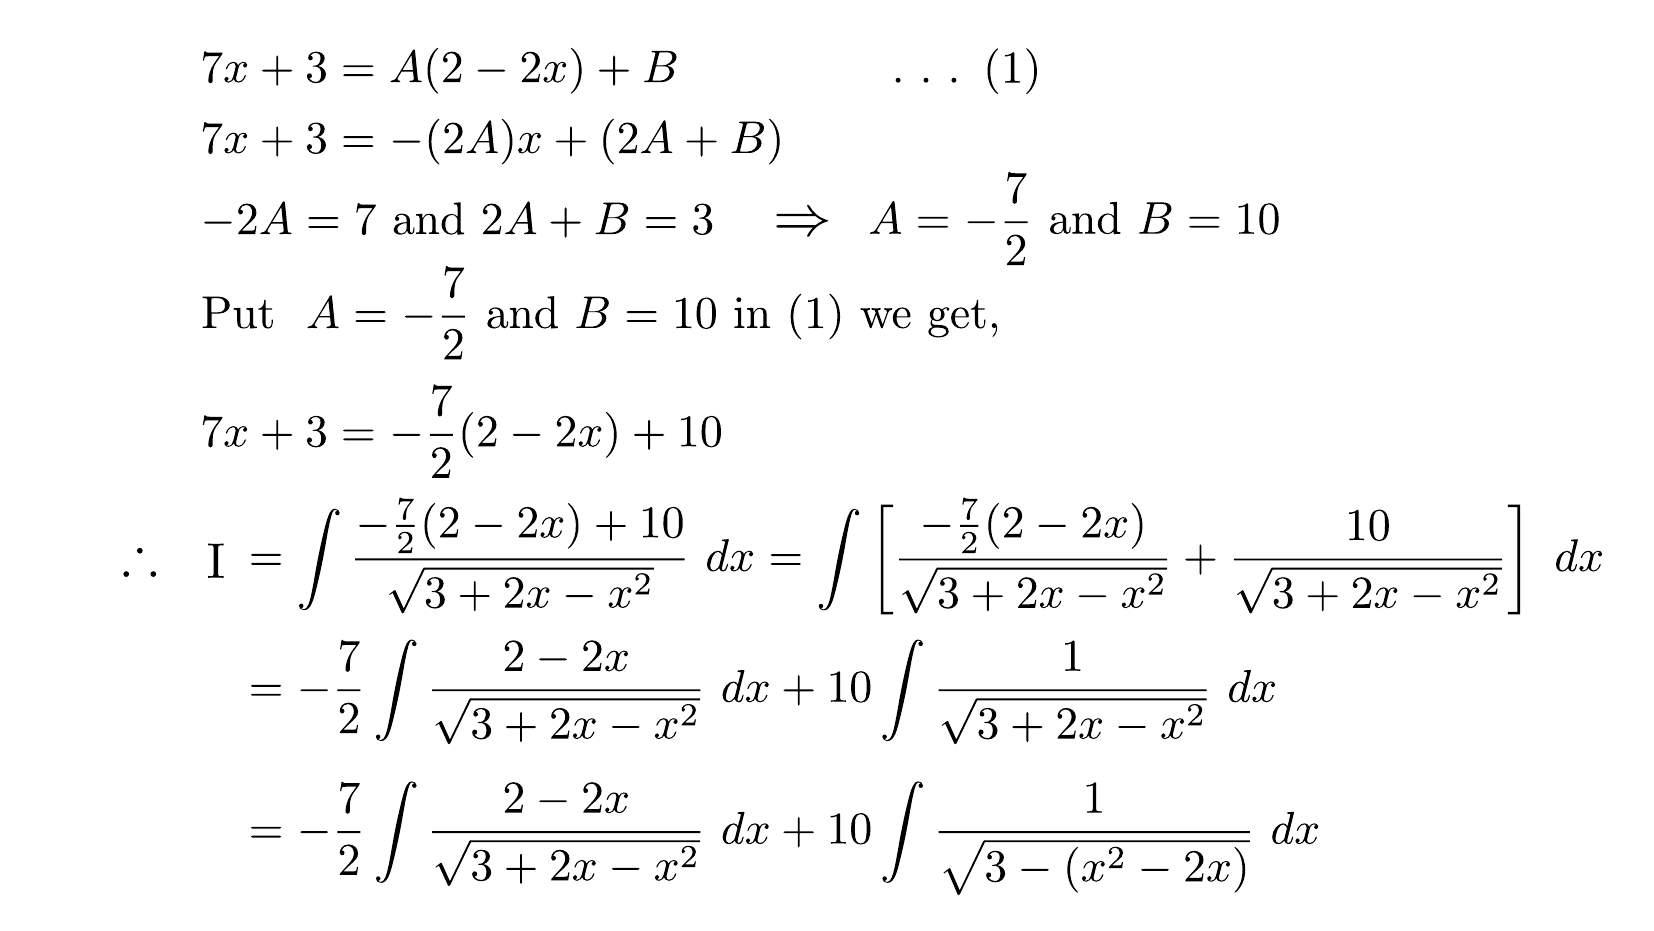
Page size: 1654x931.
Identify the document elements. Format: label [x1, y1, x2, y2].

text_box [776, 204, 829, 237]
text_box [202, 118, 780, 165]
text_box [893, 48, 1037, 95]
text_box [208, 543, 224, 578]
text_box [202, 266, 998, 360]
text_box [770, 497, 1603, 615]
text_box [869, 171, 1279, 266]
text_box [202, 384, 721, 478]
text_box [202, 201, 713, 238]
text_box [202, 47, 677, 94]
text_box [250, 639, 1276, 745]
text_box [123, 547, 157, 577]
text_box [250, 497, 754, 614]
text_box [250, 781, 1319, 896]
title [47, 36, 1607, 898]
